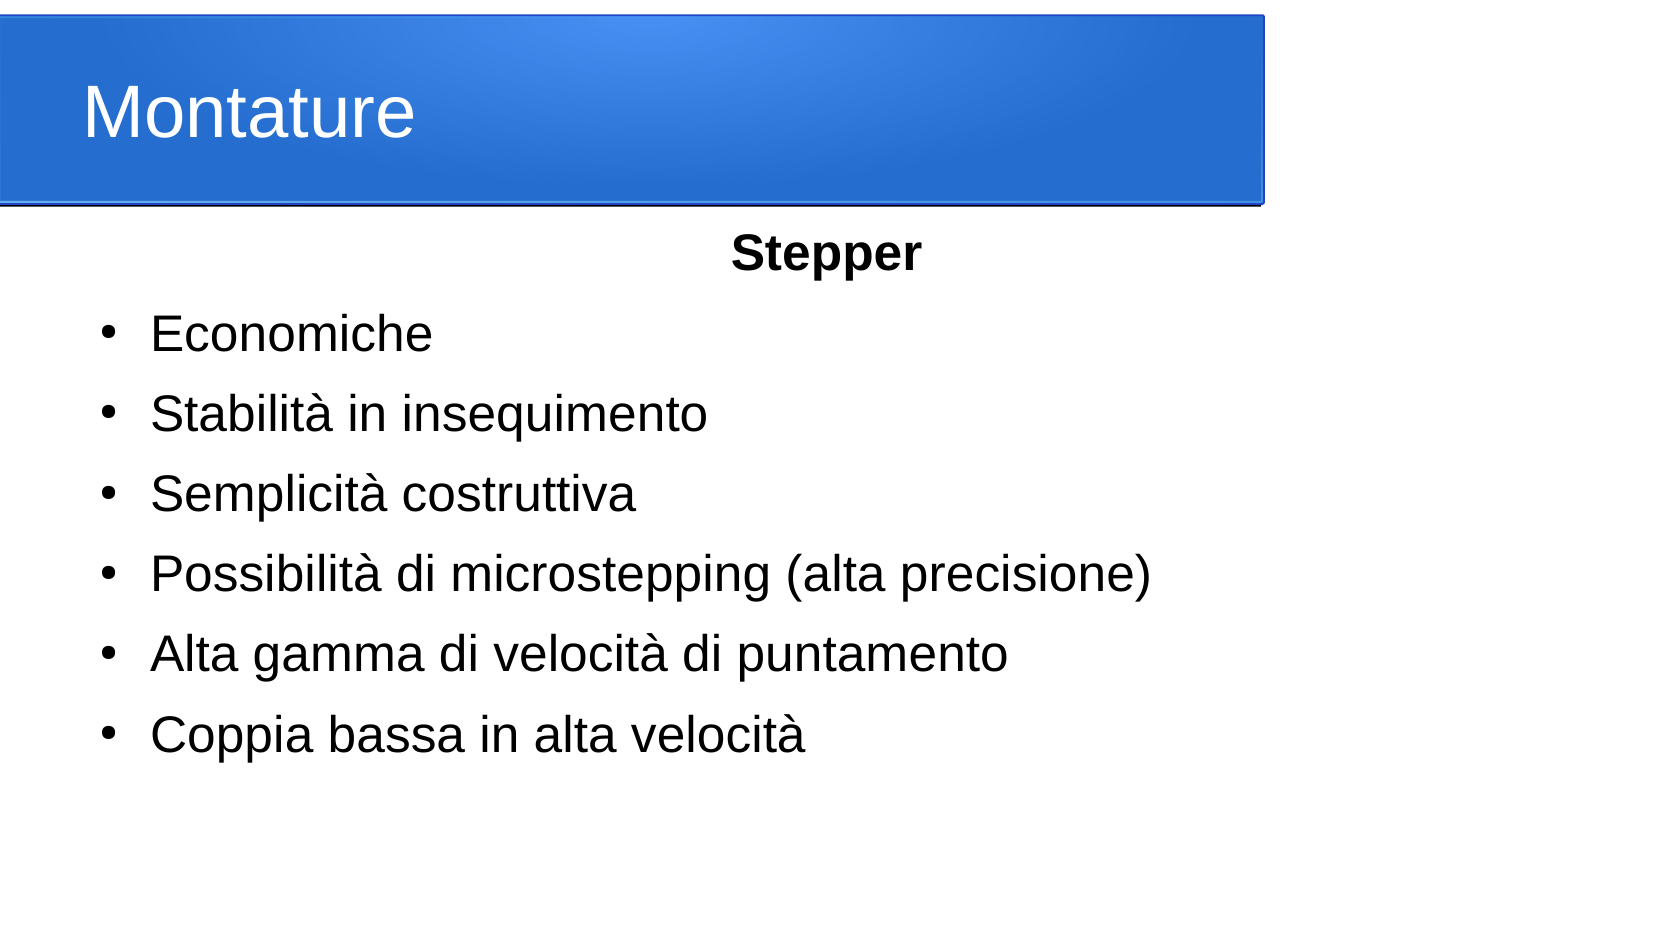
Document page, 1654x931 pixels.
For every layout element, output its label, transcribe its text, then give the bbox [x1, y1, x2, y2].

list Stepper Economiche Stabilità in insequimento Semplicità costruttiva Possibilità di microstepping (alta precisione) Alta gamma di velocità di puntamento Coppia bassa in alta velocità [82, 224, 1571, 764]
title Montature [82, 35, 1235, 189]
